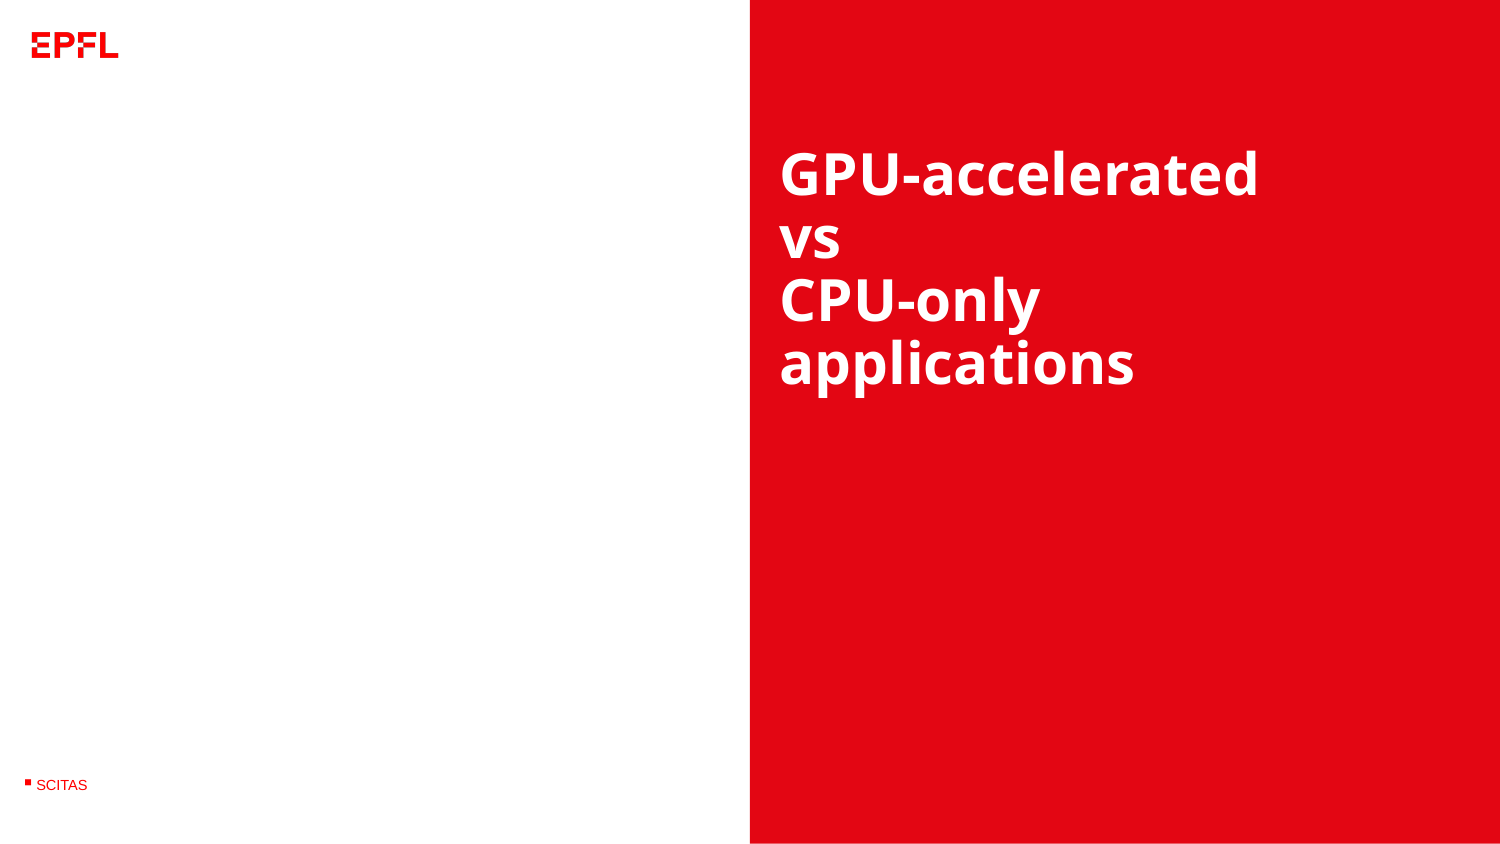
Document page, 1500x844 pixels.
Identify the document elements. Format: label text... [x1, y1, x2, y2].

title GPU-accelerated vs CPU-only applications [750, 127, 1416, 422]
picture [21, 21, 129, 69]
